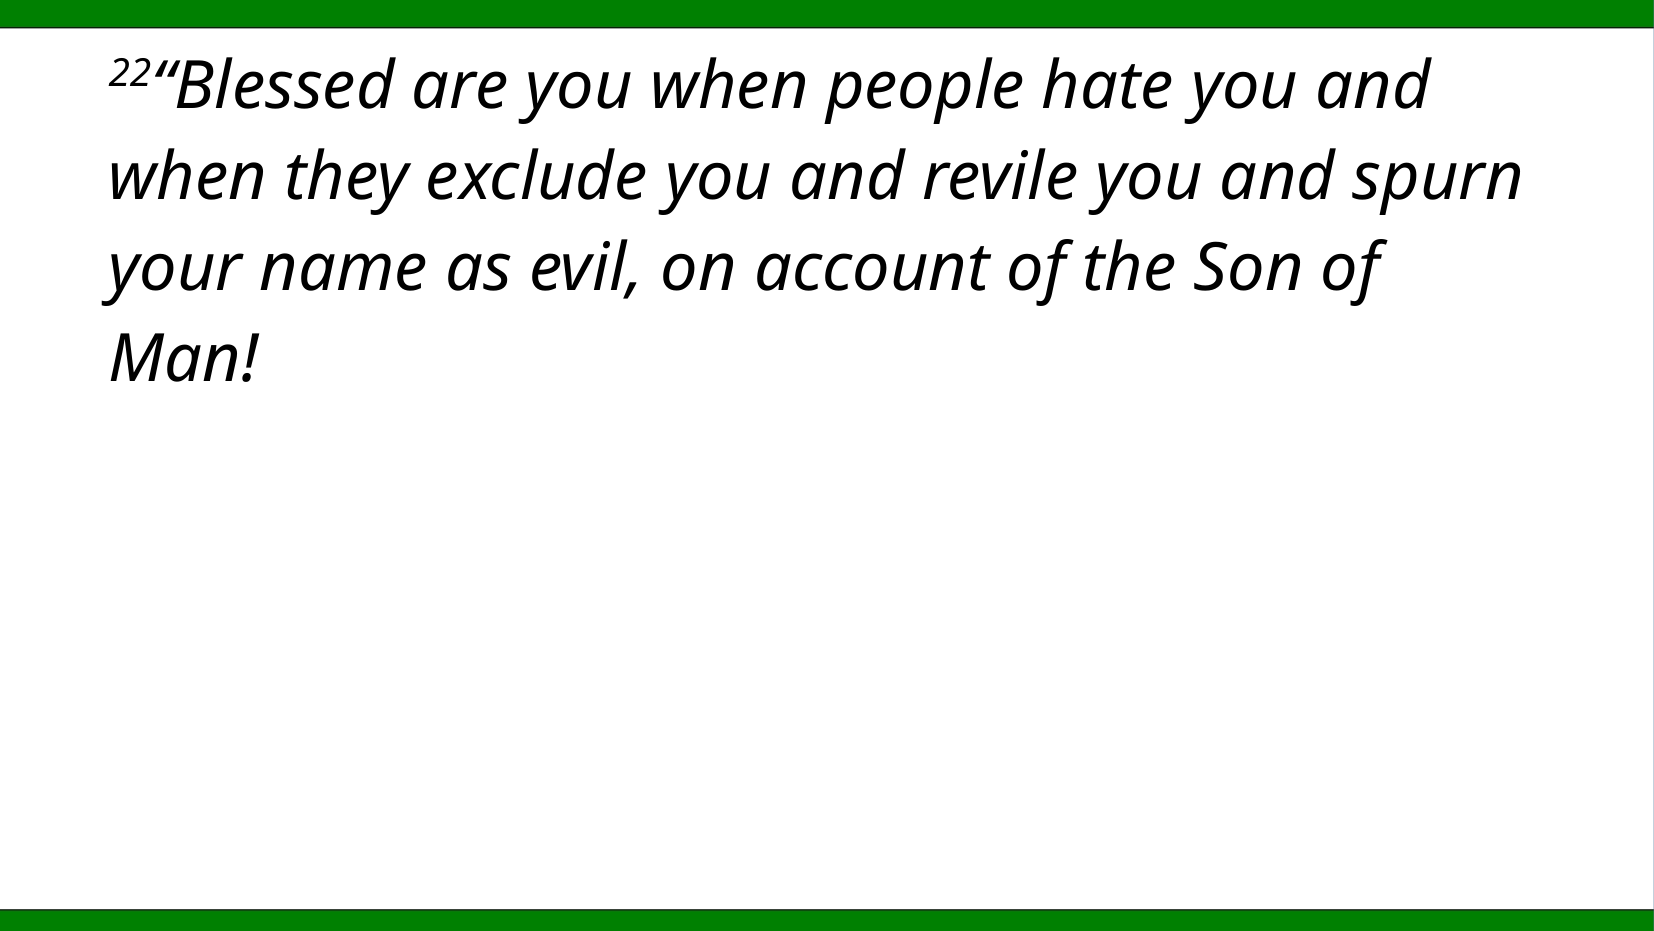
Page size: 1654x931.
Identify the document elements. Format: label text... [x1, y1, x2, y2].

text_box 22“Blessed are you when people hate you and when they exclude you and revile you and spurn your name as evil, on account of the Son of Man! [75, 30, 1576, 400]
picture [0, 0, 1654, 931]
